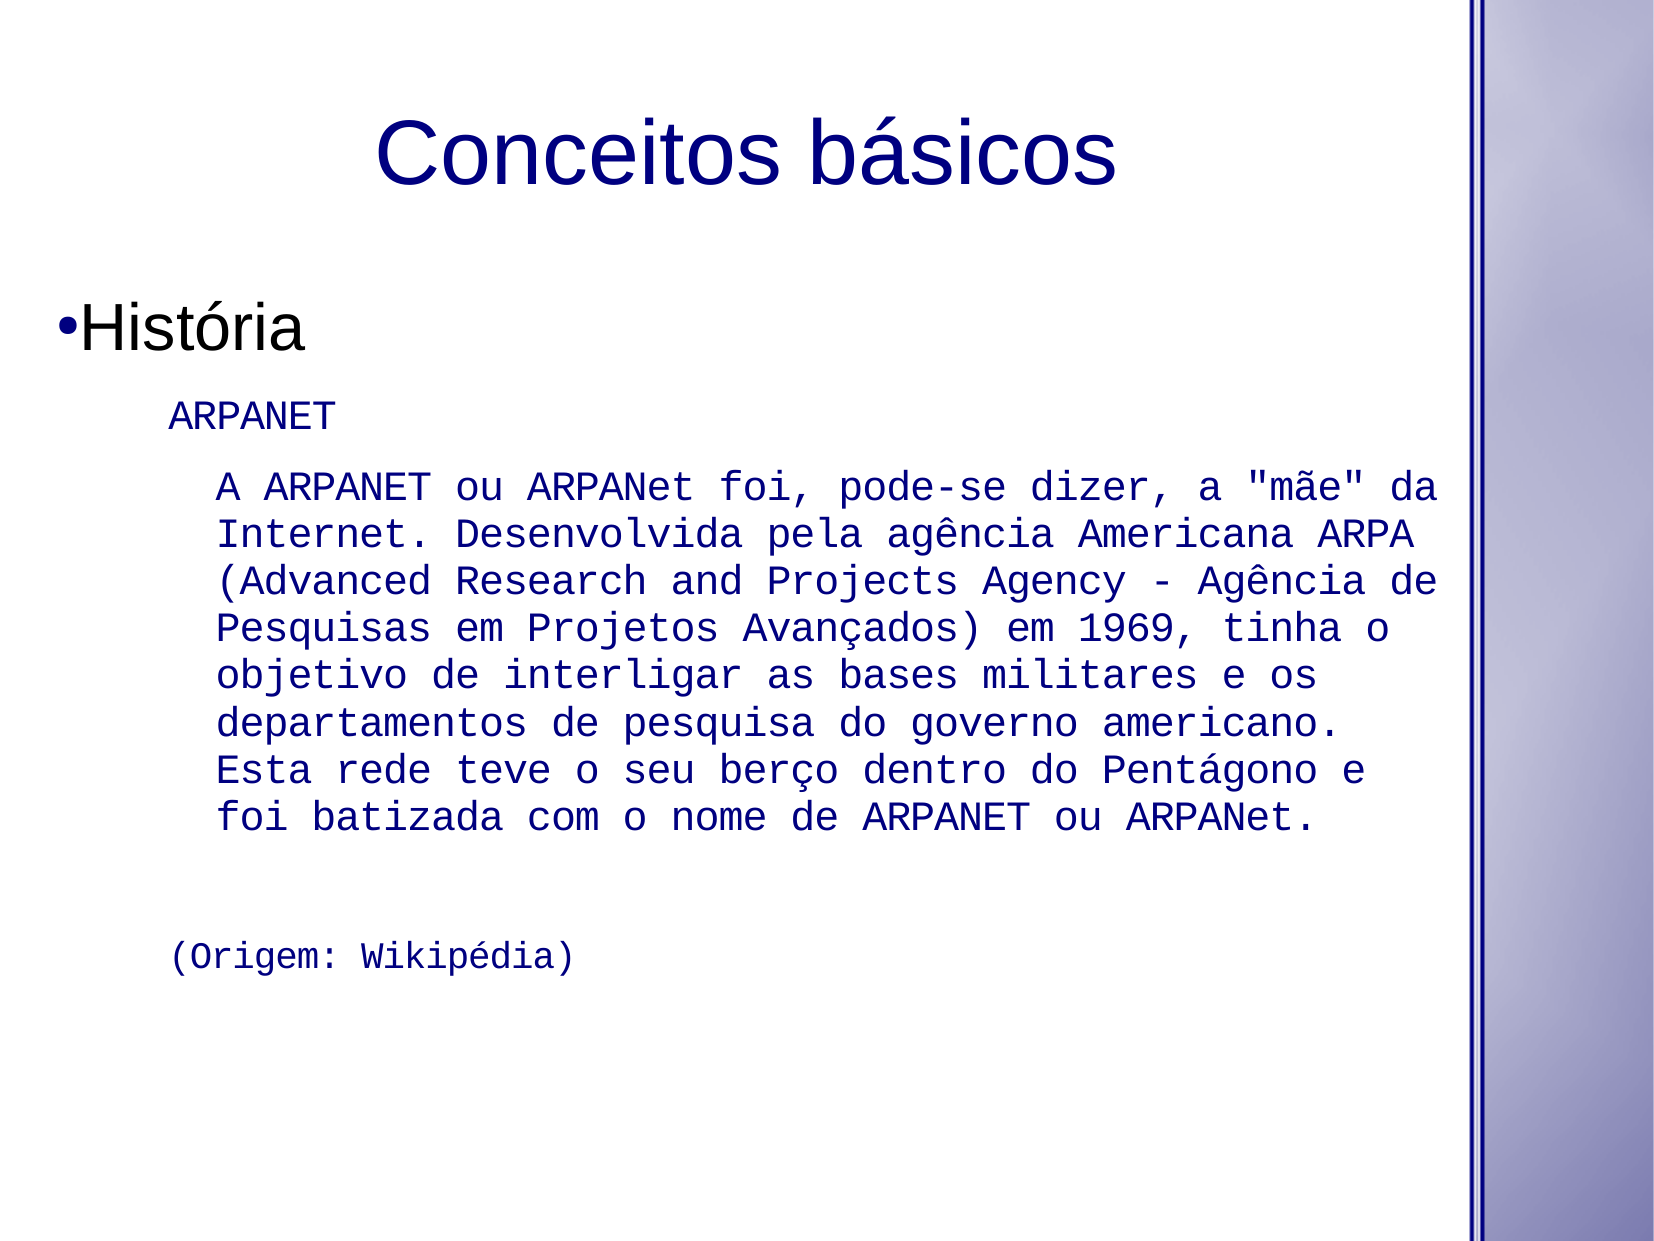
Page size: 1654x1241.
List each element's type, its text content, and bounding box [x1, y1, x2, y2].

title Conceitos básicos [47, 49, 1447, 257]
picture [0, 0, 1654, 1241]
list História ARPANET A ARPANET ou ARPANet foi, pode-se dizer, a "mãe" da Internet. Desenvolvida pela agência Americana ARPA (Advanced Research and Projects Agency - Agência de Pesquisas em Projetos Avançados) em 1969, tinha o objetivo de interligar as bases militares e os departamentos de pesquisa do governo americano. Esta rede teve o seu berço dentro do Pentágono e foi batizada com o nome de ARPANET ou ARPANet. (Origem: Wikipédia) [47, 290, 1447, 1109]
